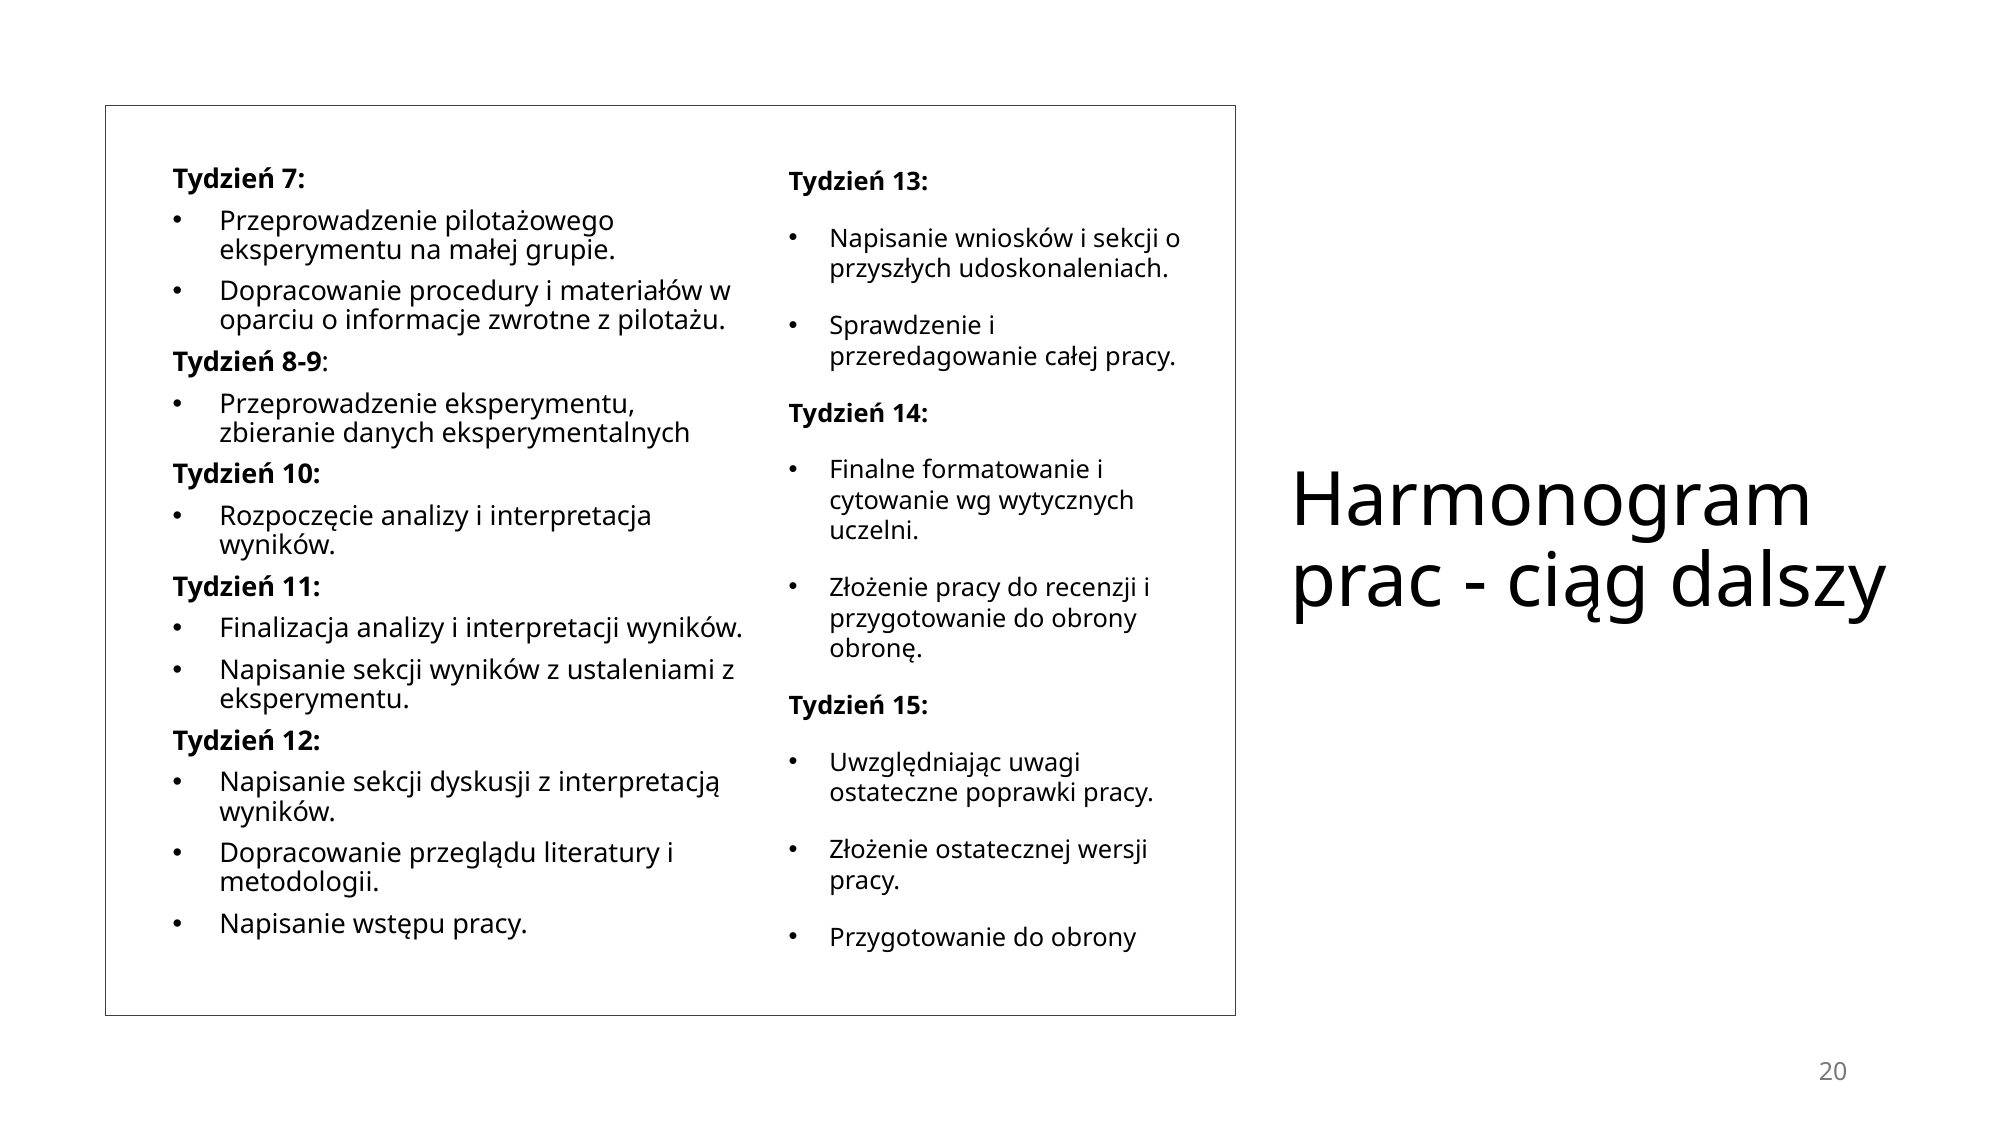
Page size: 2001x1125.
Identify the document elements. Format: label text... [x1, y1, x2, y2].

title Harmonogram prac - ciąg dalszy [1275, 121, 1988, 963]
text_box Tydzień 13: Napisanie wniosków i sekcji o przyszłych udoskonaleniach. Sprawdzenie i przeredagowanie całej pracy. Tydzień 14: Finalne formatowanie i cytowanie wg wytycznych uczelni. Złożenie pracy do recenzji i przygotowanie do obrony obronę. Tydzień 15: Uwzględniając uwagi ostateczne poprawki pracy. Złożenie ostatecznej wersji pracy. Przygotowanie do obrony [773, 157, 1212, 963]
text_box Tydzień 7: Przeprowadzenie pilotażowego eksperymentu na małej grupie. Dopracowanie procedury i materiałów w oparciu o informacje zwrotne z pilotażu. Tydzień 8-9: Przeprowadzenie eksperymentu, zbieranie danych eksperymentalnych Tydzień 10: Rozpoczęcie analizy i interpretacja wyników. Tydzień 11: Finalizacja analizy i interpretacji wyników. Napisanie sekcji wyników z ustaleniami z eksperymentu. Tydzień 12: Napisanie sekcji dyskusji z interpretacją wyników. Dopracowanie przeglądu literatury i metodologii. Napisanie wstępu pracy. [157, 157, 767, 963]
text_box [105, 105, 1236, 1016]
